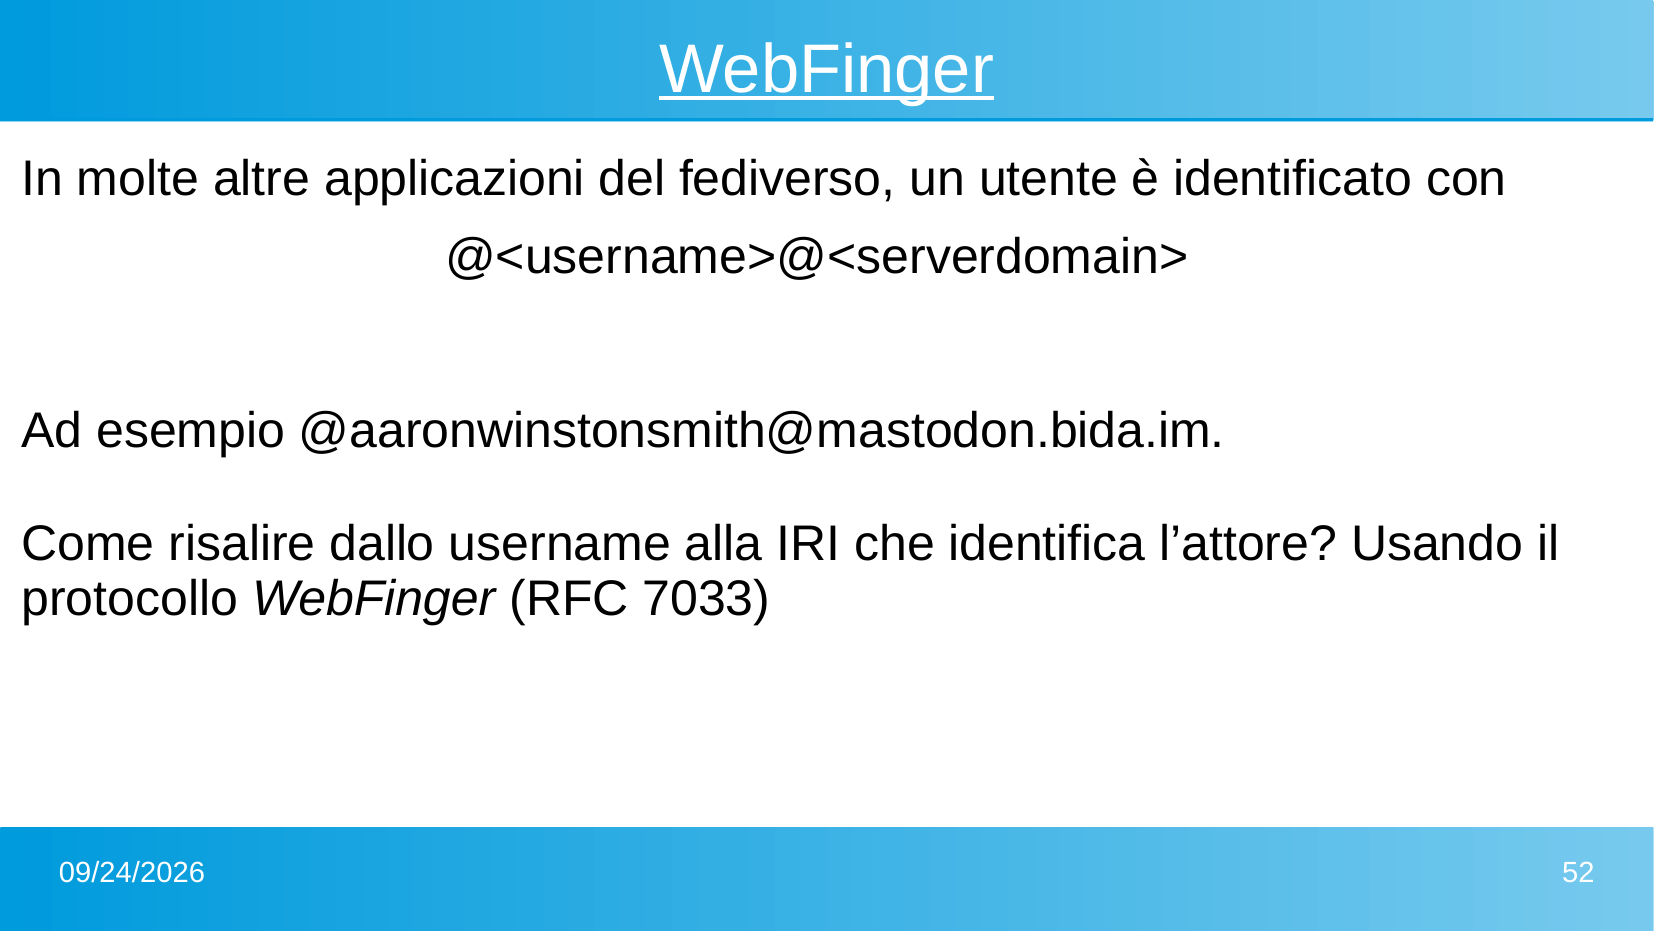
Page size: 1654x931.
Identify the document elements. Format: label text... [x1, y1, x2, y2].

list Ad esempio @aaronwinstonsmith@mastodon.bida.im. [21, 402, 1613, 514]
list Come risalire dallo username alla IRI che identifica l’attore? Usando il protocollo WebFinger (RFC 7033) [21, 514, 1613, 638]
title WebFinger [59, 29, 1595, 108]
list In molte altre applicazioni del fediverso, un utente è identificato con @<username>@<serverdomain> [21, 150, 1613, 273]
